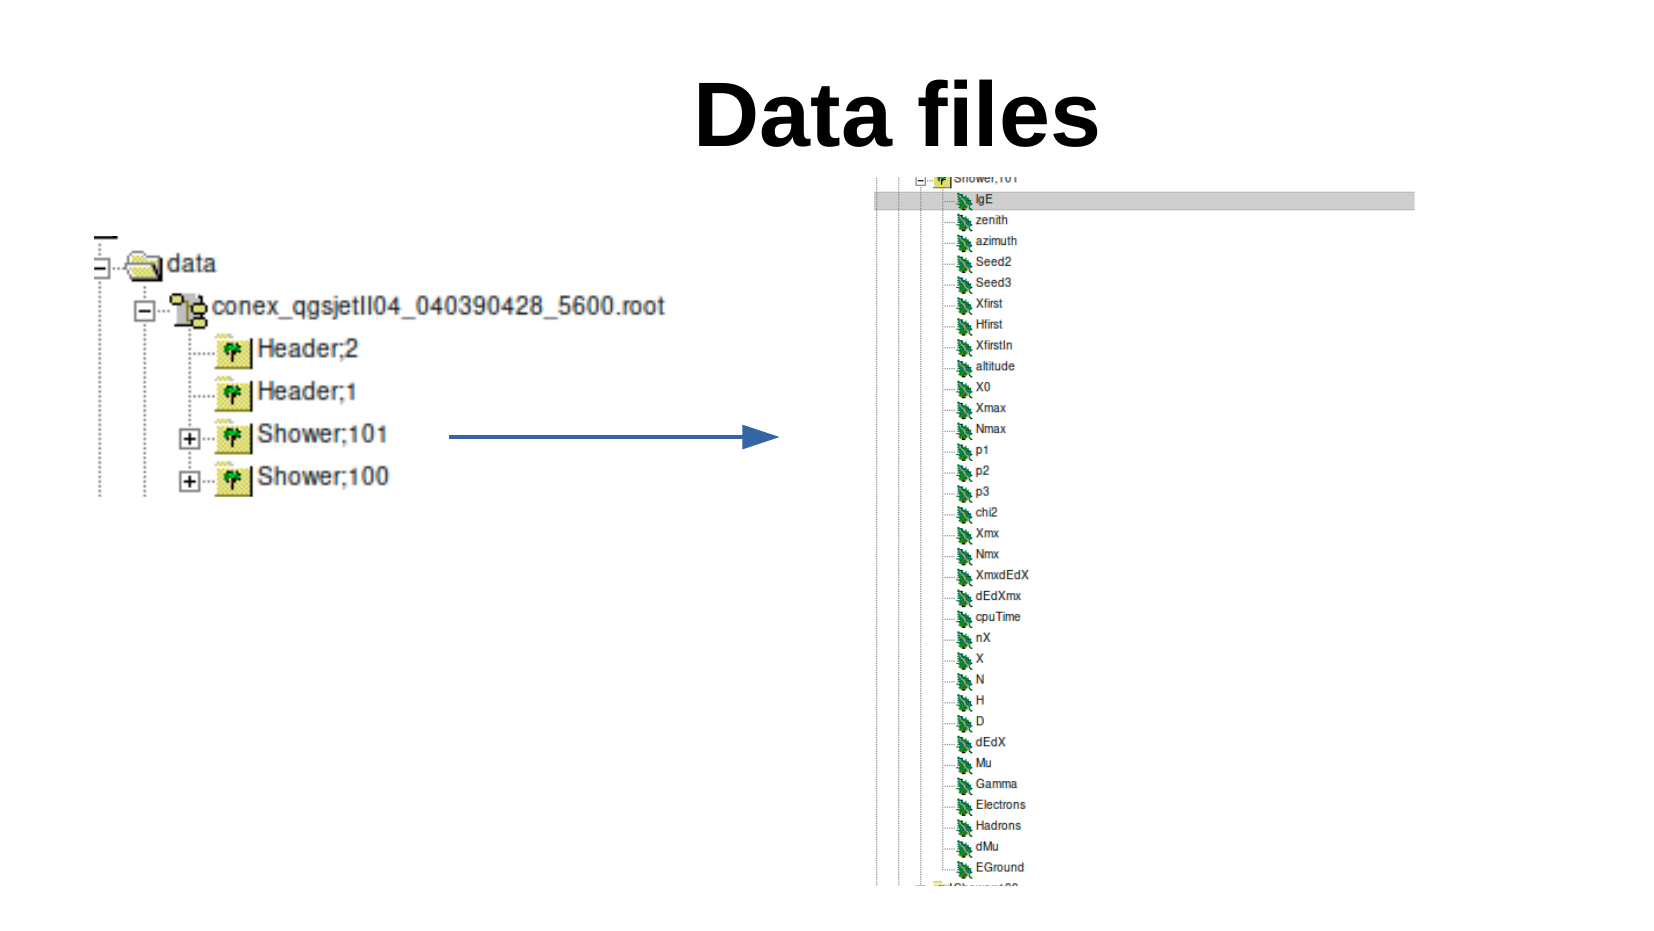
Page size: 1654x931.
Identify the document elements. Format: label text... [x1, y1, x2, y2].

picture [94, 177, 1415, 886]
title Data files [82, 37, 1571, 193]
